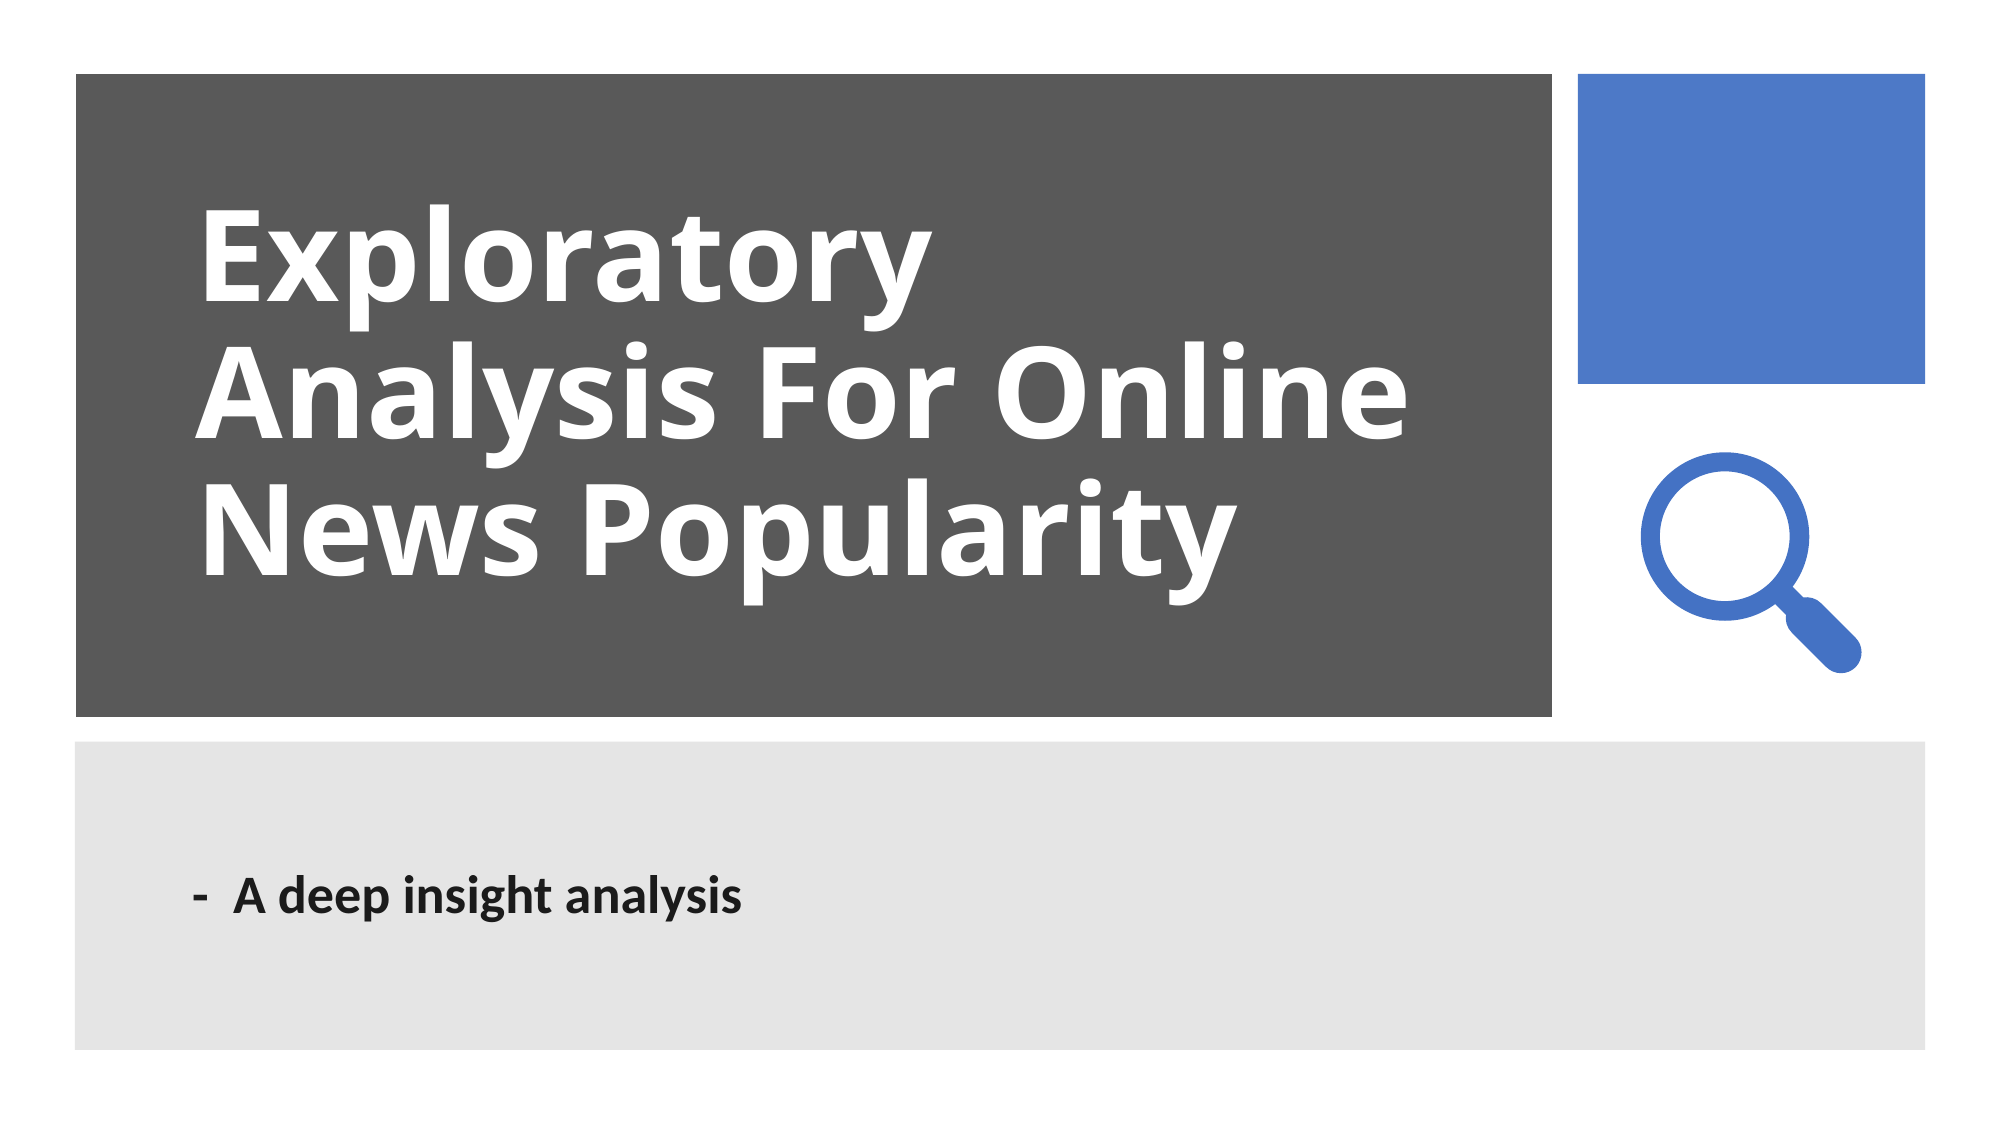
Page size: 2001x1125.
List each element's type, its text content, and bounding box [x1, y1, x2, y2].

text_box [76, 74, 1552, 717]
title Exploratory Analysis For Online News Popularity [180, 182, 1443, 613]
text_box [75, 742, 1925, 1050]
subtitle - A deep insight analysis [177, 794, 1820, 997]
picture [1617, 428, 1885, 697]
text_box [1578, 74, 1925, 384]
